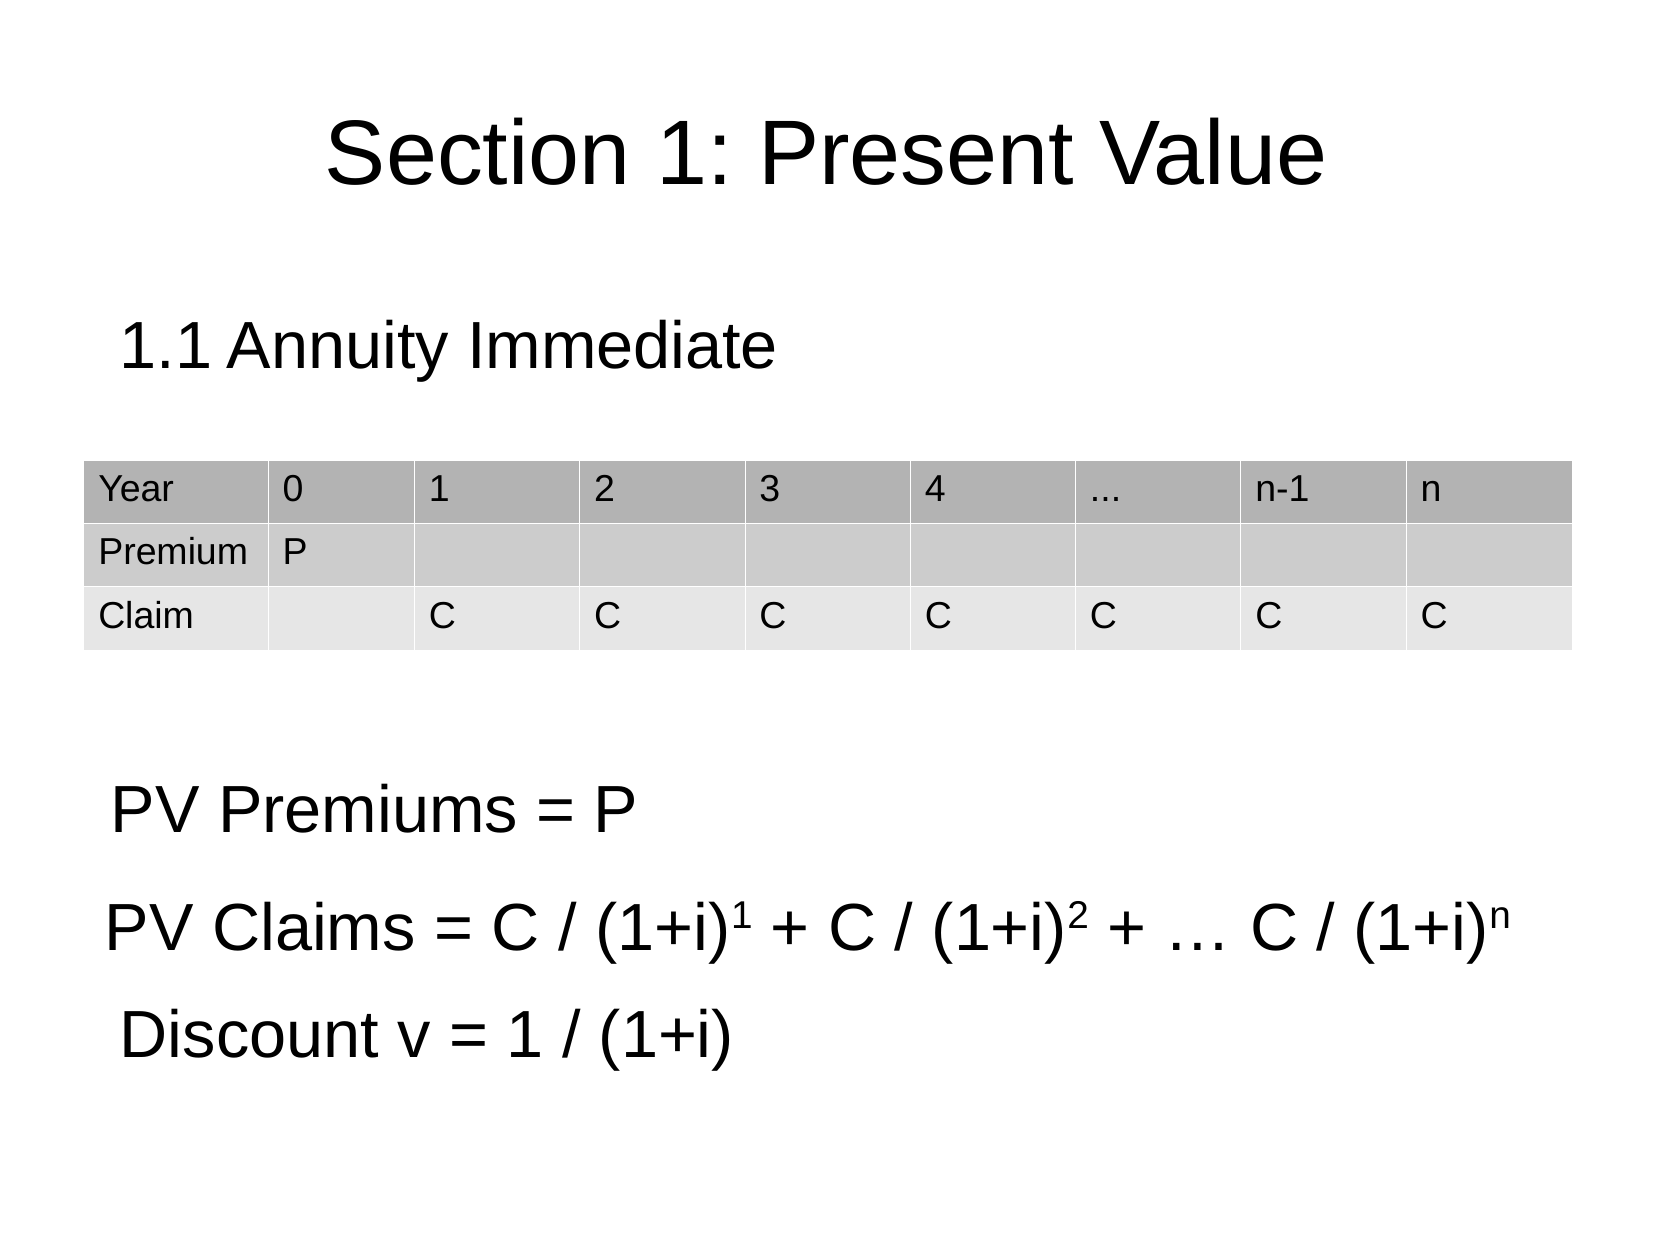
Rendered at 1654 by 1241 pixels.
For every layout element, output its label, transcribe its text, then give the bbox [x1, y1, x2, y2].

text_box PV Claims = C / (1+i)1 + C / (1+i)2 + … C / (1+i)n [90, 882, 1557, 991]
table_header 4 [911, 461, 1075, 523]
table_cell [911, 524, 1075, 586]
table_cell Claim [84, 587, 268, 650]
table_cell C [1076, 587, 1240, 650]
table_cell C [746, 587, 910, 650]
table_cell [746, 524, 910, 586]
table_cell [1241, 524, 1406, 586]
table_header 3 [746, 461, 910, 523]
table_header 0 [269, 461, 414, 523]
table_cell C [911, 587, 1075, 650]
table_cell [1407, 524, 1572, 586]
table_header ... [1076, 461, 1240, 523]
text_box PV Premiums = P [96, 765, 682, 856]
table_header Year [84, 461, 268, 523]
table_cell [269, 587, 414, 650]
table_cell C [415, 587, 579, 650]
table_header n [1407, 461, 1572, 523]
table_header 2 [580, 461, 745, 523]
table_header n-1 [1241, 461, 1406, 523]
table_cell [580, 524, 745, 586]
table_cell [1076, 524, 1240, 586]
table_cell P [269, 524, 414, 586]
table_cell Premium [84, 524, 268, 586]
text_box 1.1 Annuity Immediate [105, 300, 1051, 391]
title Section 1: Present Value [82, 49, 1571, 257]
table_cell C [1241, 587, 1406, 650]
table_header 1 [415, 461, 579, 523]
text_box Discount v = 1 / (1+i) [105, 990, 1177, 1103]
table_cell C [580, 587, 745, 650]
table_cell C [1407, 587, 1572, 650]
table_cell [415, 524, 579, 586]
